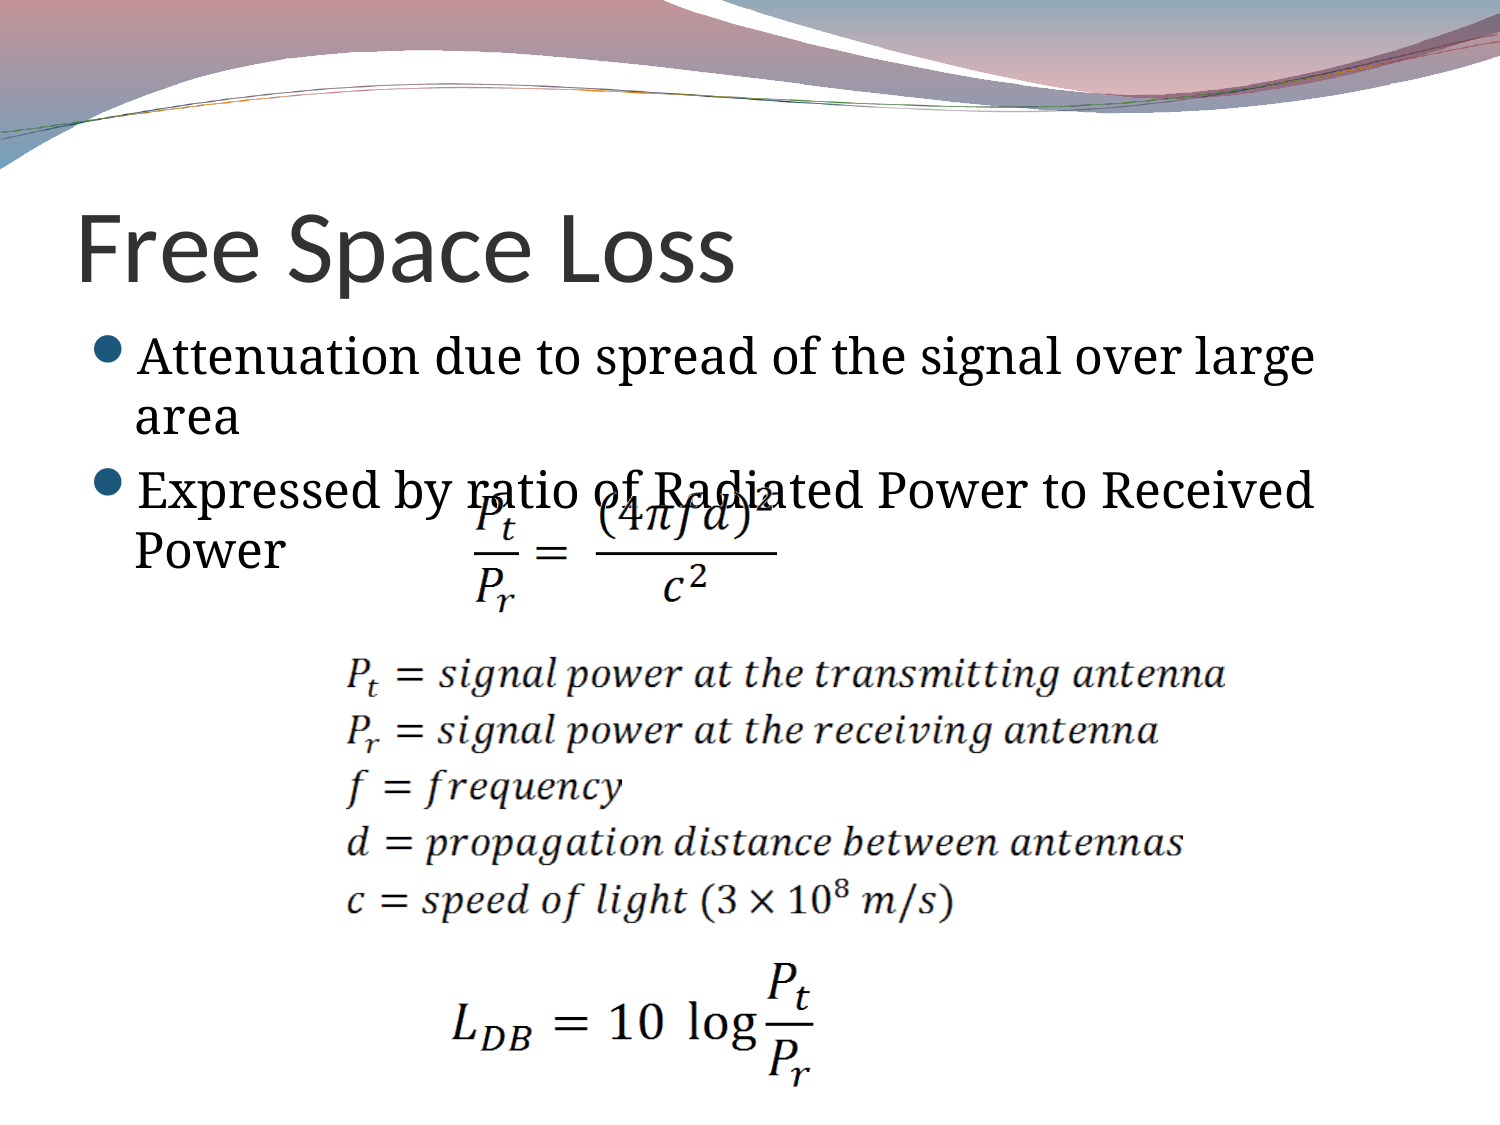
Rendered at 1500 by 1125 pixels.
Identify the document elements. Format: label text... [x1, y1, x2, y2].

title Free Space Loss [75, 115, 1426, 304]
picture [346, 649, 1225, 933]
picture [474, 480, 777, 621]
picture [0, 33, 1500, 140]
list Attenuation due to spread of the signal over large area Expressed by ratio of Radiated Power to Received Power [75, 317, 1426, 1038]
picture [450, 955, 826, 1097]
